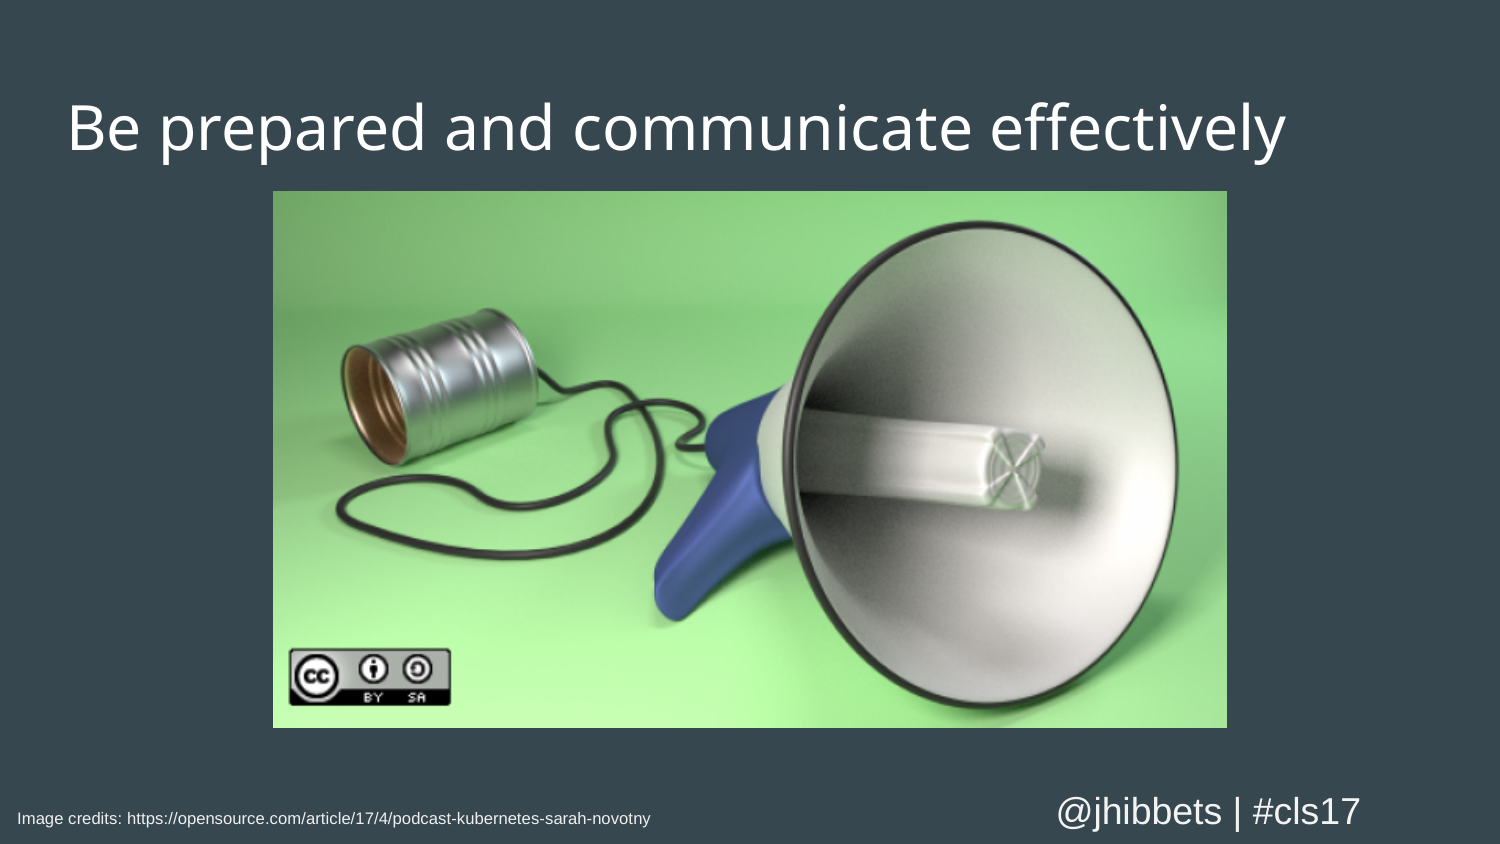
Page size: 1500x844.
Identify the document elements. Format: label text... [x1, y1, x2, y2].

title Be prepared and communicate effectively [51, 72, 1449, 167]
text_box Image credits: https://opensource.com/article/17/4/podcast-kubernetes-sarah-novotny [2, 792, 773, 834]
picture [273, 191, 1227, 728]
